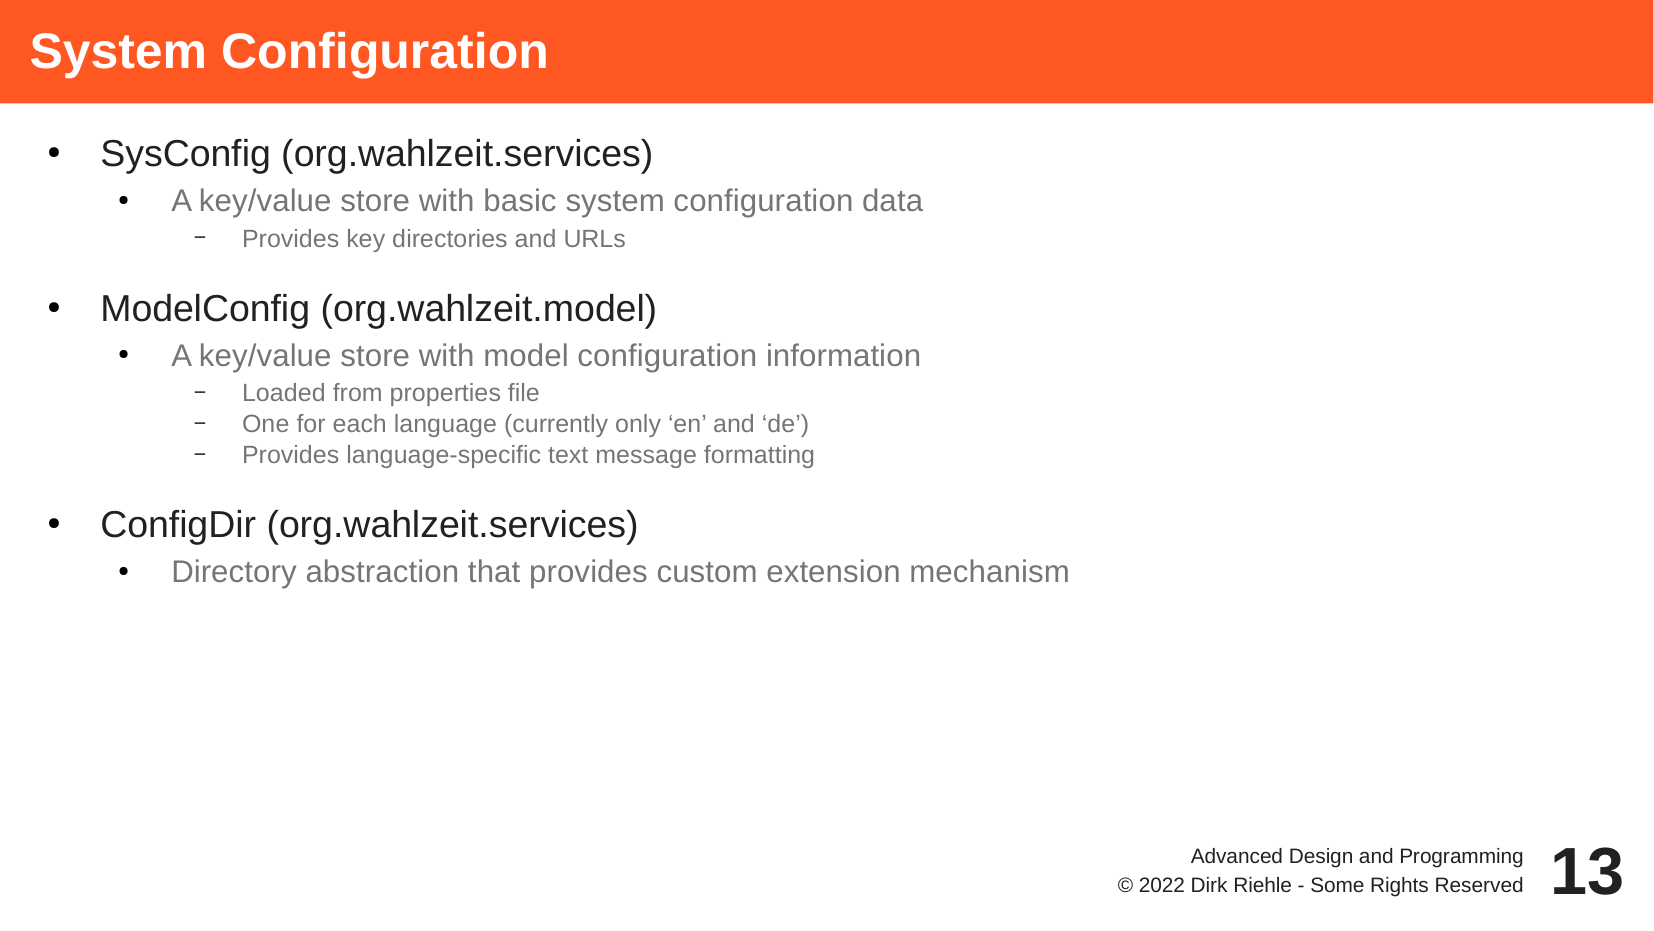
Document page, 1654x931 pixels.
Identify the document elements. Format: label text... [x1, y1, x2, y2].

title System Configuration [0, 0, 1654, 104]
list SysConfig (org.wahlzeit.services) A key/value store with basic system configuration data Provides key directories and URLs ModelConfig (org.wahlzeit.model) A key/value store with model configuration information Loaded from properties file One for each language (currently only ‘en’ and ‘de’) Provides language-specific text message formatting ConfigDir (org.wahlzeit.services) Directory abstraction that provides custom extension mechanism [29, 132, 1625, 813]
